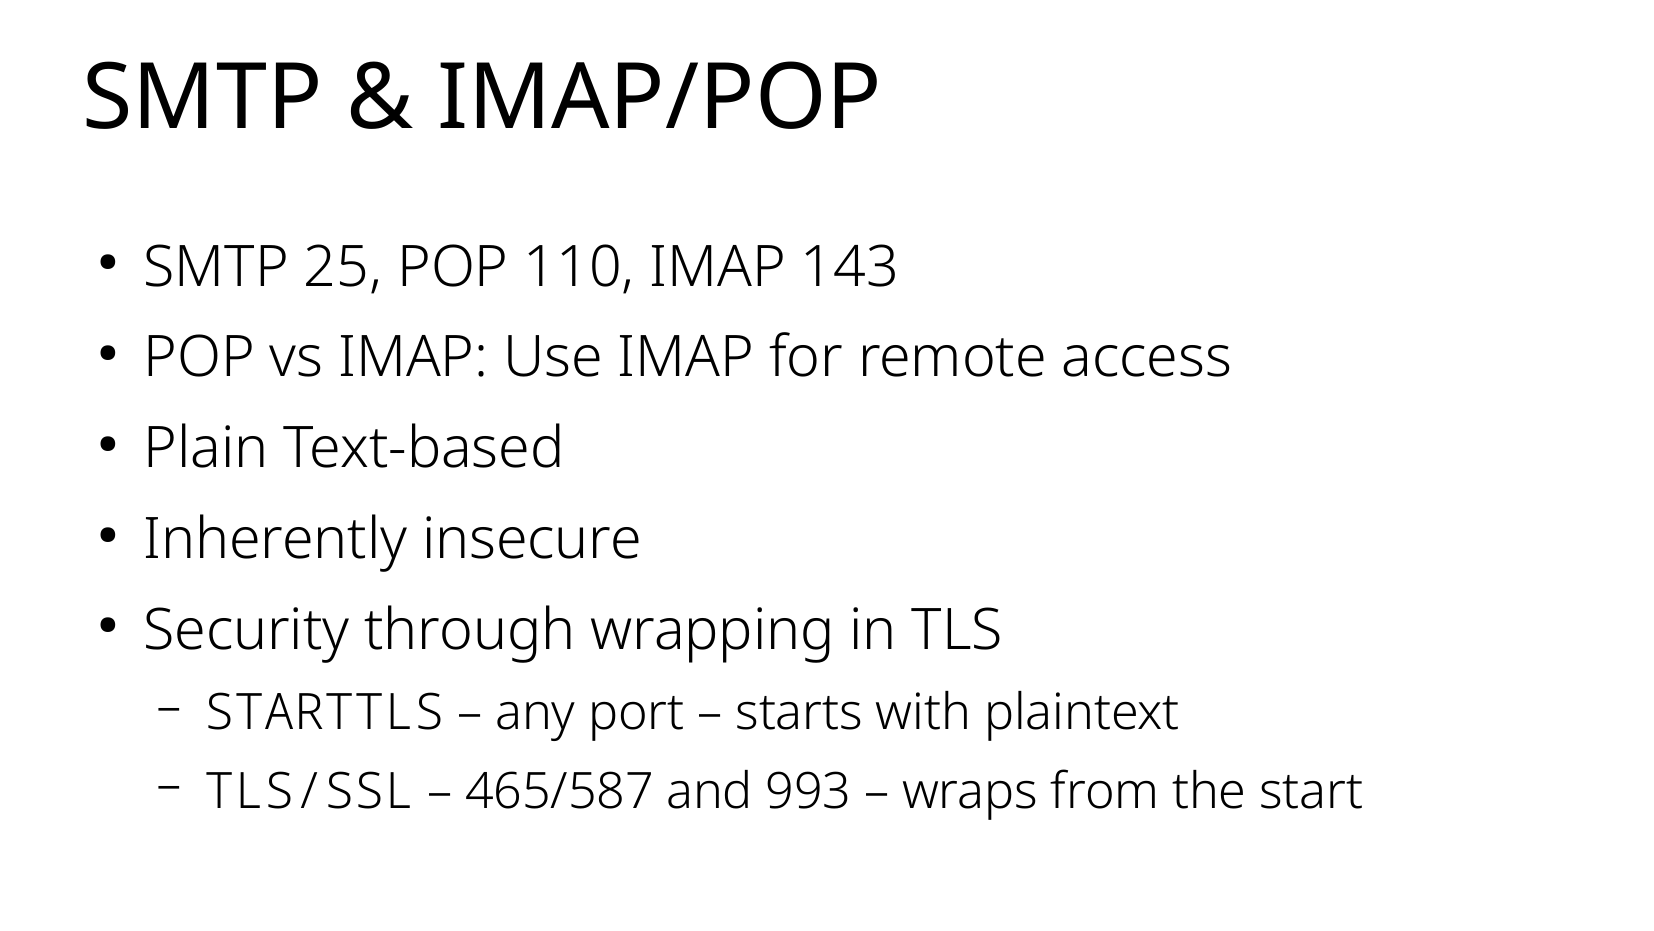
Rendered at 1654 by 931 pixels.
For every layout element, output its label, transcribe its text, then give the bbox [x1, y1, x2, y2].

title SMTP & IMAP/POP [82, 37, 1571, 150]
list SMTP 25, POP 110, IMAP 143 POP vs IMAP: Use IMAP for remote access Plain Text-based Inherently insecure Security through wrapping in TLS STARTTLS – any port – starts with plaintext TLS/SSL – 465/587 and 993 – wraps from the start [82, 224, 1571, 825]
